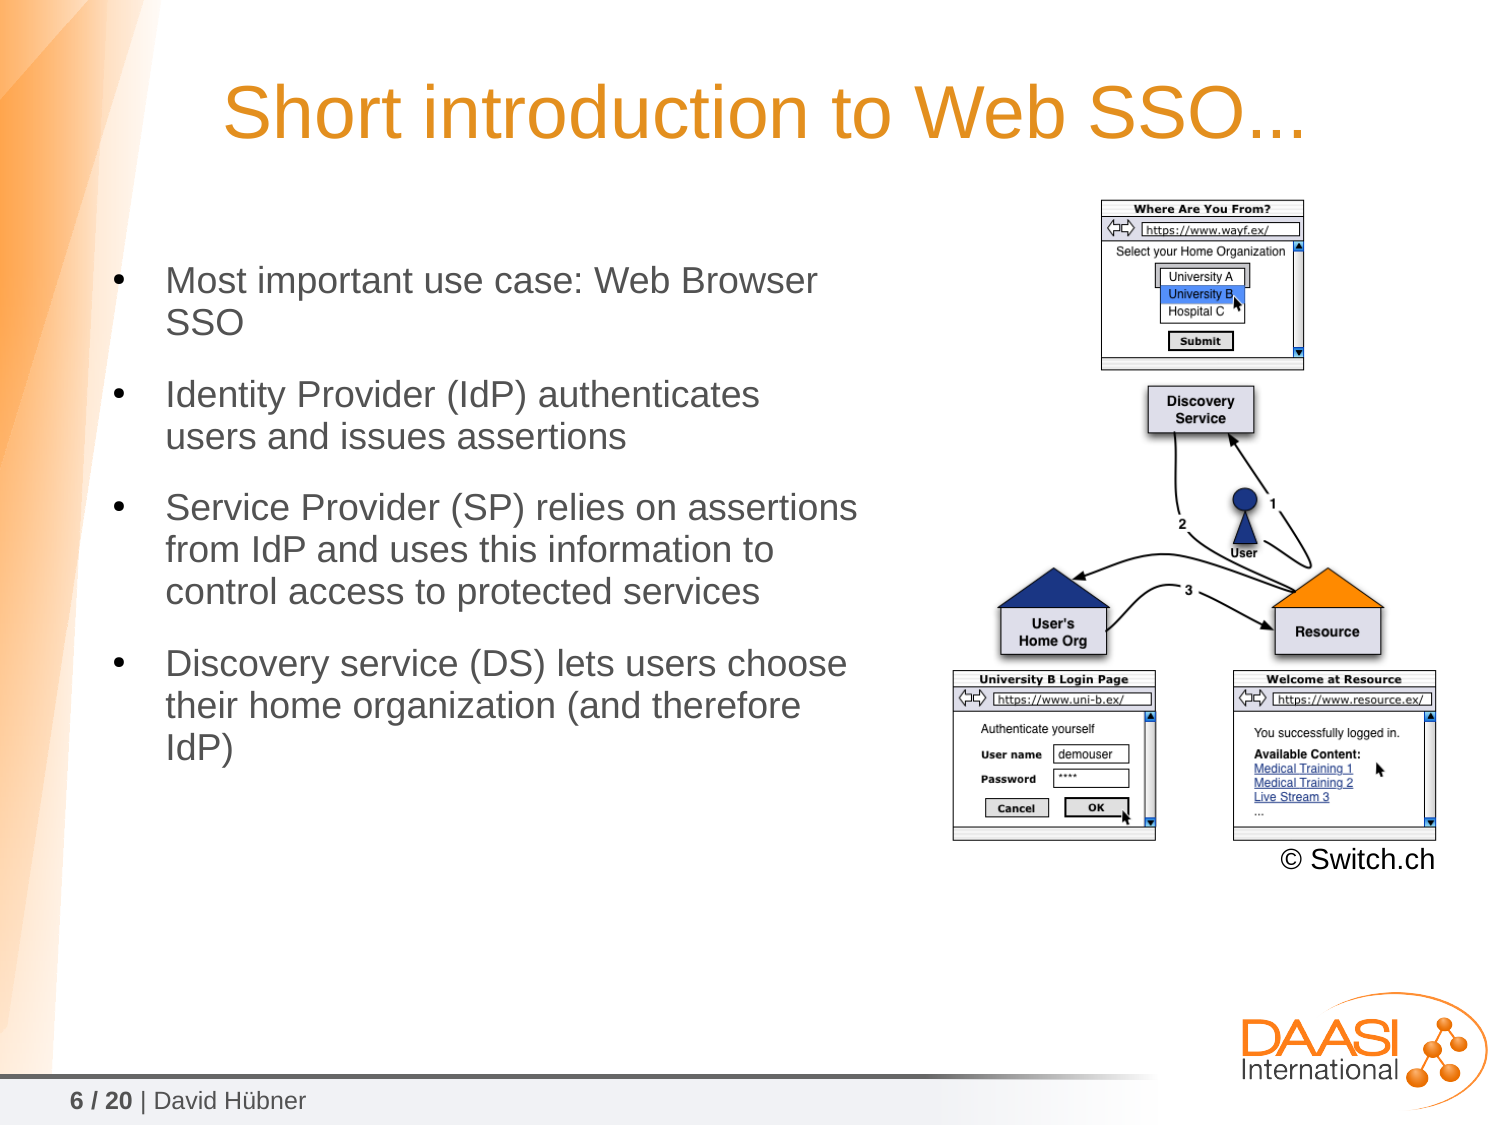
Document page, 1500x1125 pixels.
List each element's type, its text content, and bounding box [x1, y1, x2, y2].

picture [1240, 992, 1500, 1111]
list Most important use case: Web Browser SSO Identity Provider (IdP) authenticates users and issues assertions Service Provider (SP) relies on assertions from IdP and uses this information to control access to protected services Discovery service (DS) lets users choose their home organization (and therefore IdP) [94, 259, 863, 945]
picture [908, 153, 1489, 984]
text_box © Switch.ch [1265, 835, 1495, 886]
title Short introduction to Web SSO... [91, 48, 1441, 178]
